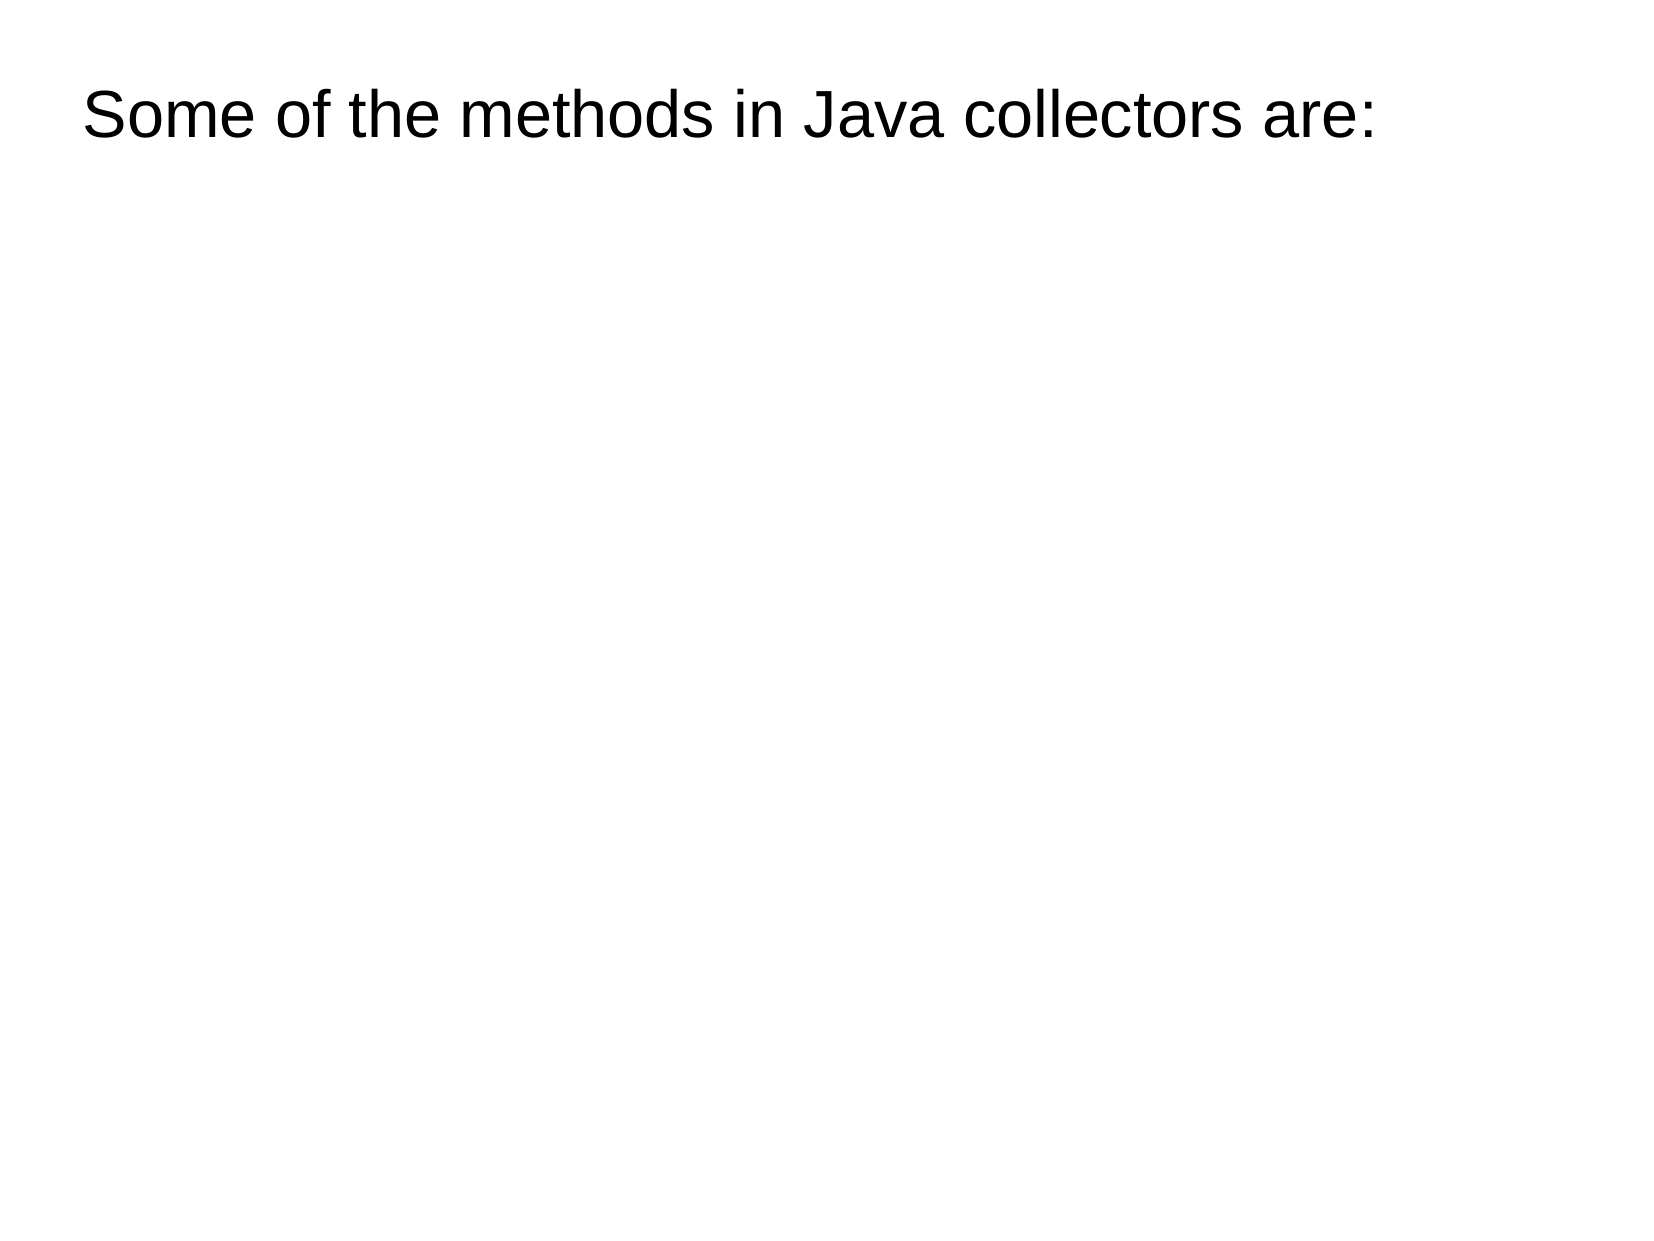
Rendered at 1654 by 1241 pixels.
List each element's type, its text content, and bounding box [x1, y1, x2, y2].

title Some of the methods in Java collectors are: [82, 49, 1571, 181]
